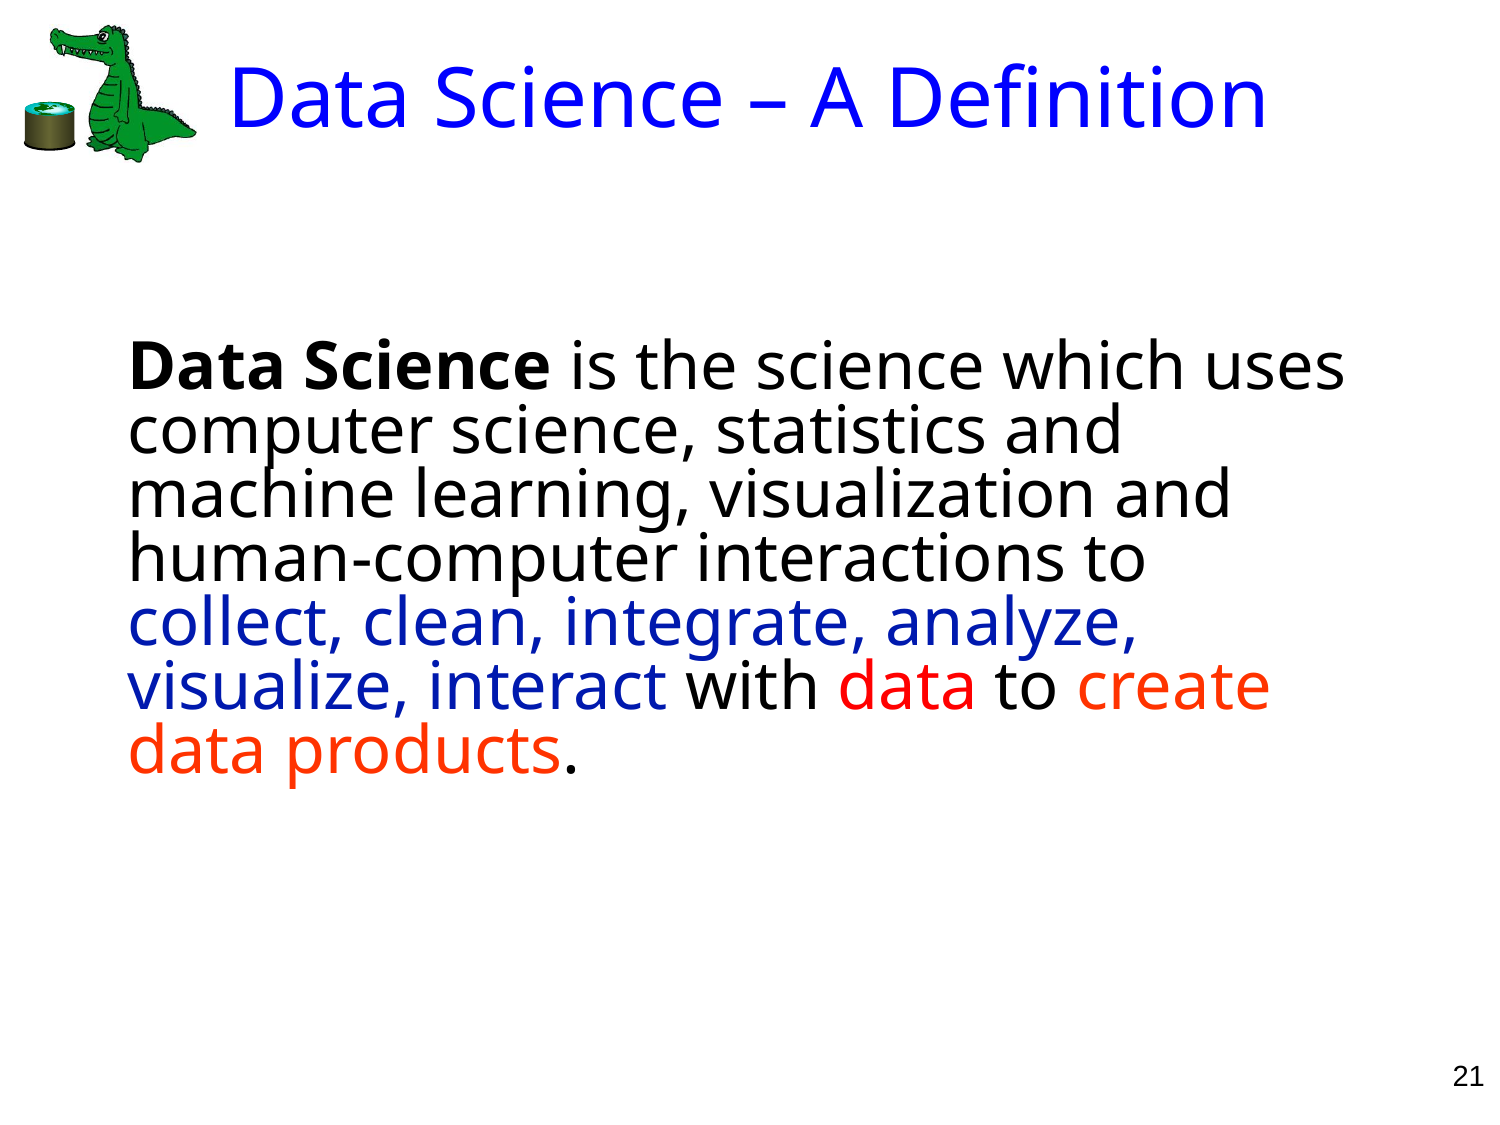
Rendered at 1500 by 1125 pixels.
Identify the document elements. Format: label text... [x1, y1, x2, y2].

picture [49, 24, 197, 163]
list Data Science is the science which uses computer science, statistics and machine learning, visualization and human-computer interactions to collect, clean, integrate, analyze, visualize, interact with data to create data products. [112, 237, 1388, 1075]
title Data Science – A Definition [212, 0, 1388, 188]
slide_number <number> [1187, 1050, 1500, 1125]
